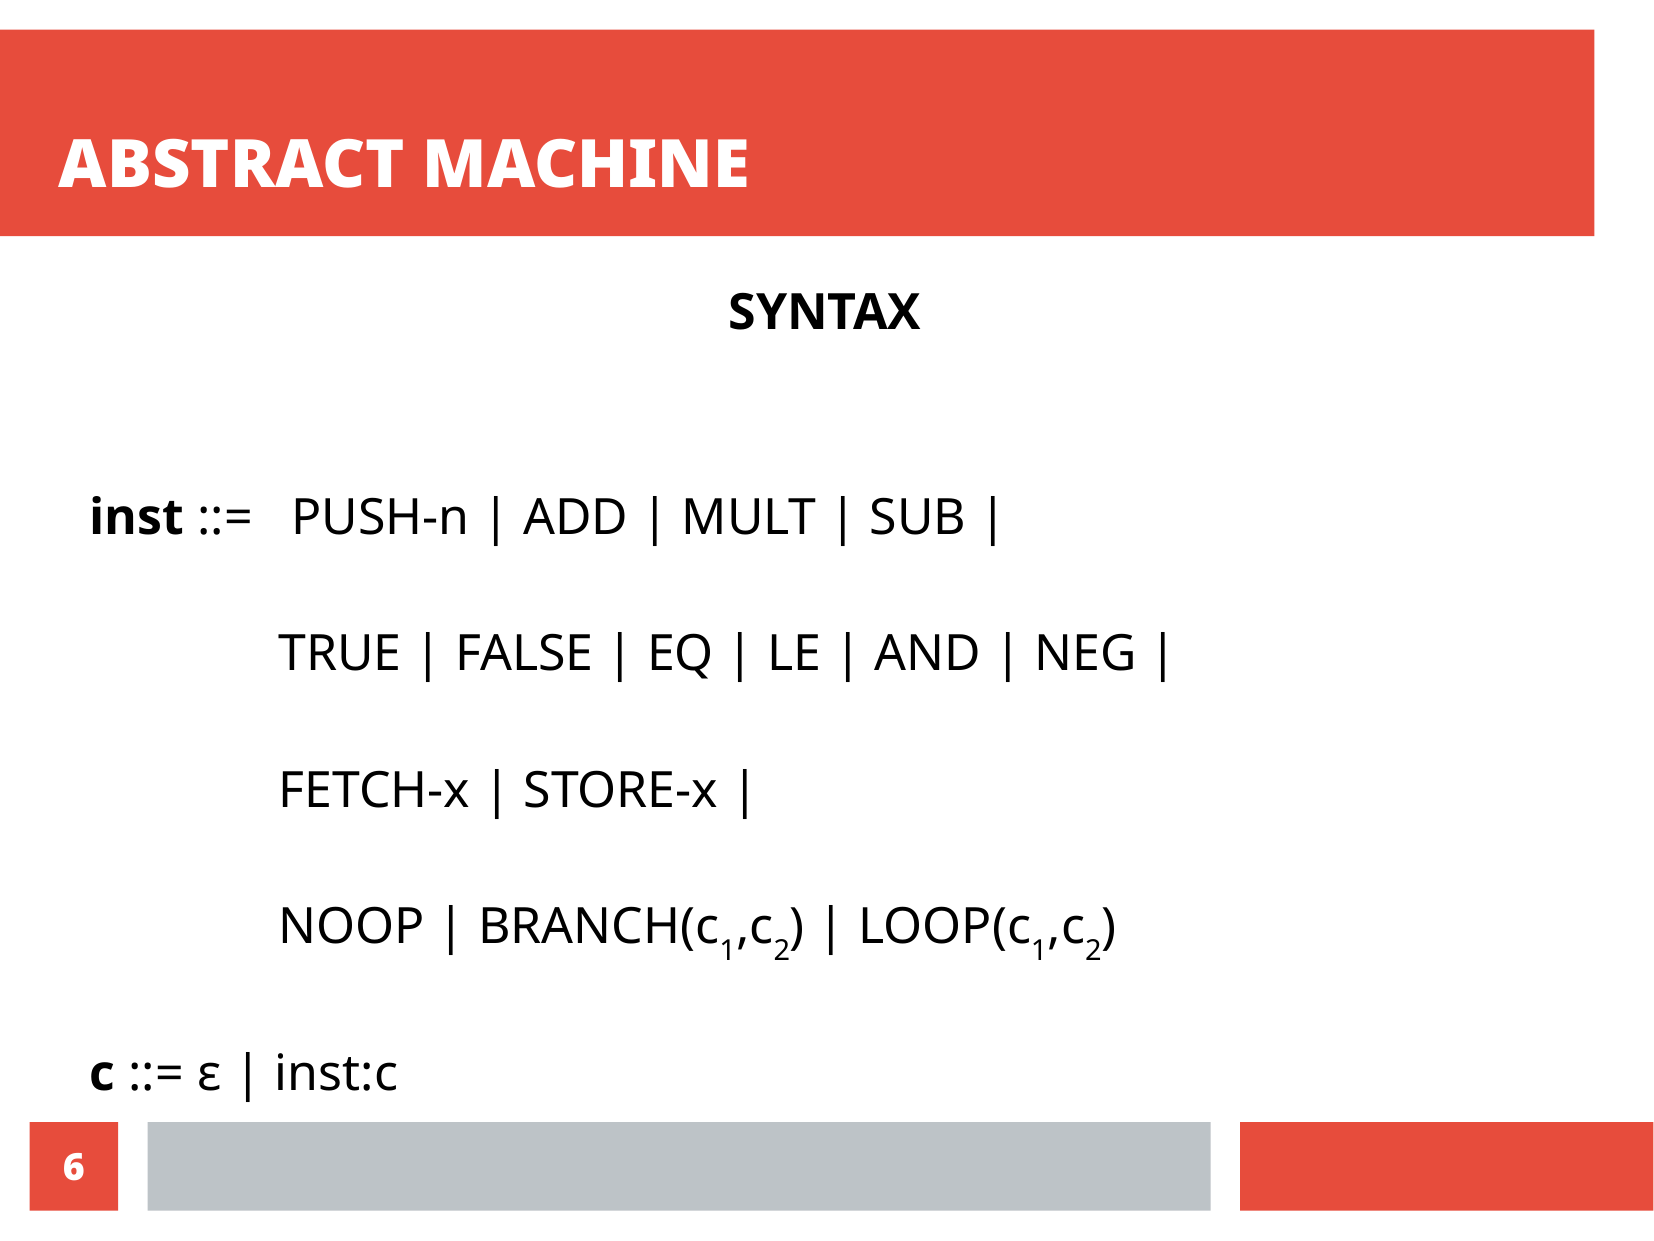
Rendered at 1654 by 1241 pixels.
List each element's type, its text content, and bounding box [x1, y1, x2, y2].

title ABSTRACT MACHINE [59, 59, 1595, 207]
text_box SYNTAX inst ::= PUSH-n | ADD | MULT | SUB | TRUE | FALSE | EQ | LE | AND | NEG | FETCH-x | STORE-x | NOOP | BRANCH(c1,c2) | LOOP(c1,c2) c ::= ε | inst:c [75, 268, 1576, 1019]
